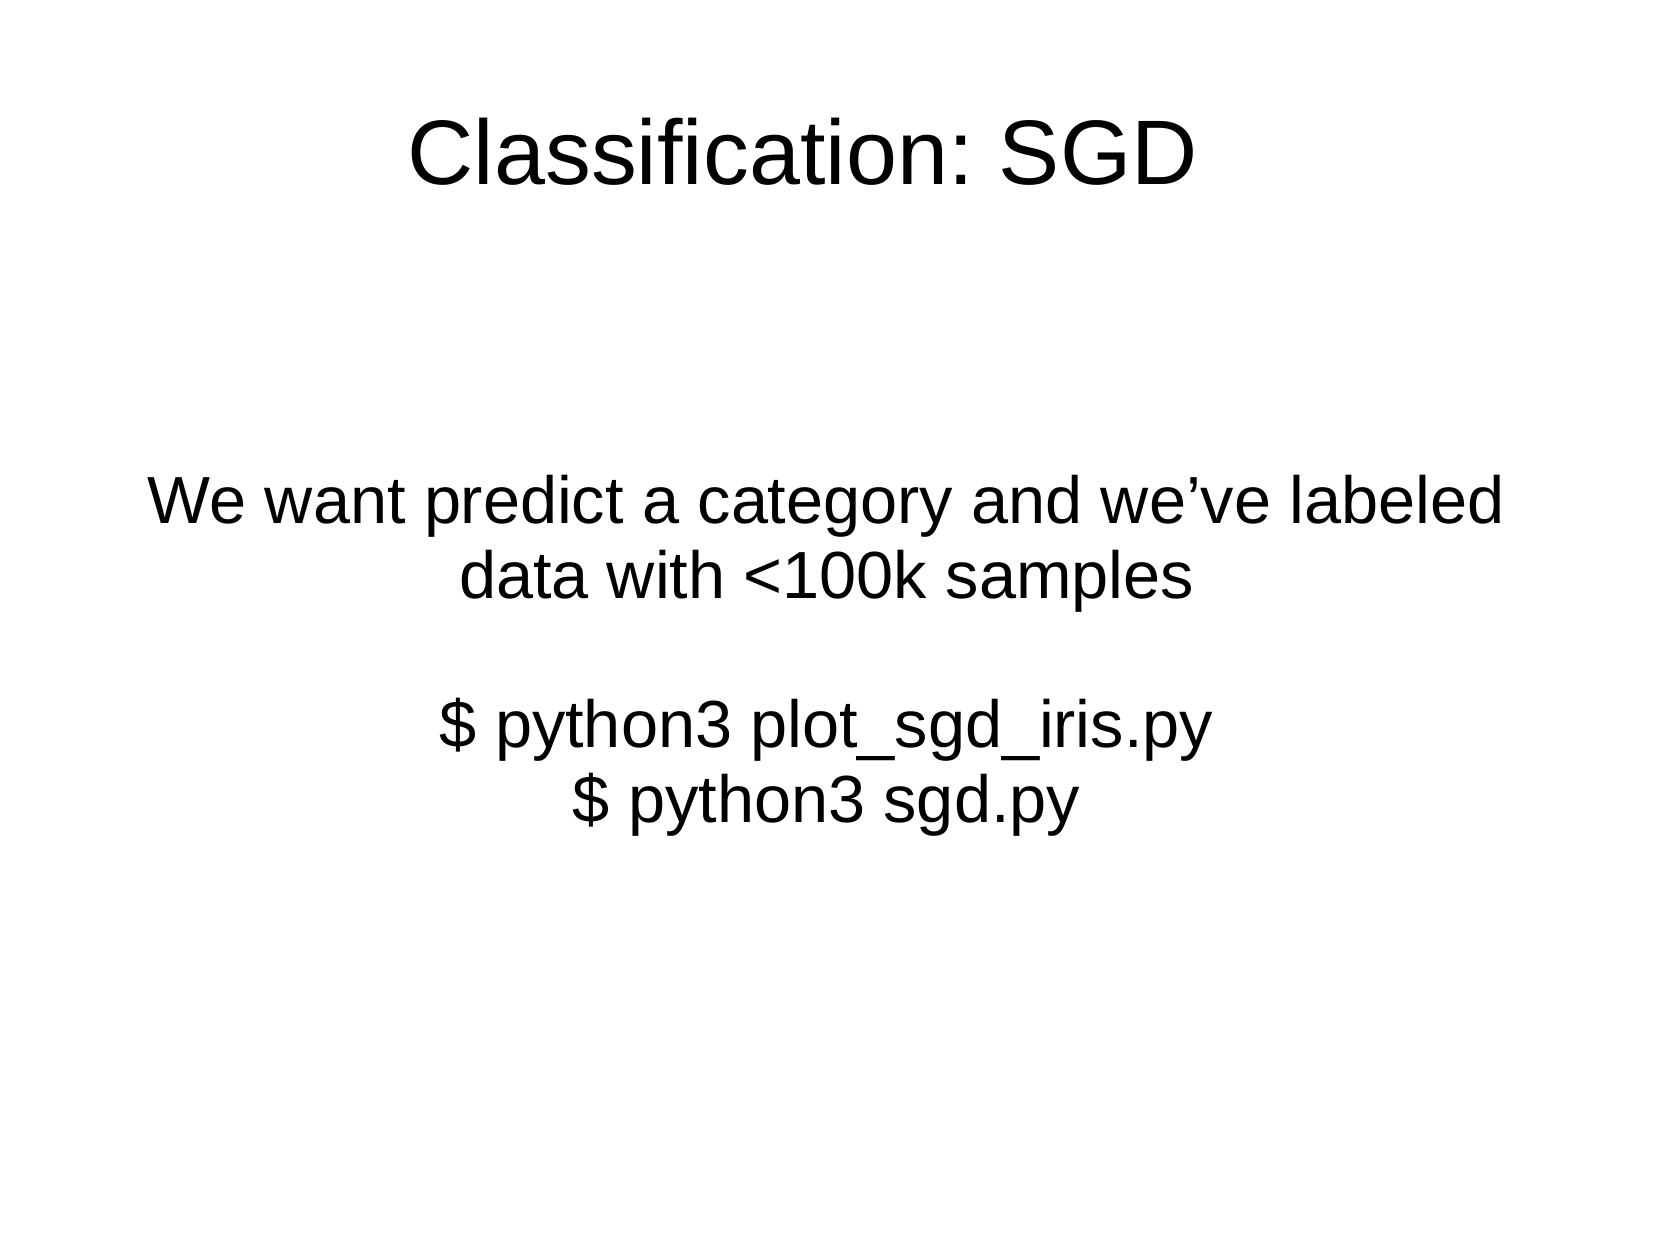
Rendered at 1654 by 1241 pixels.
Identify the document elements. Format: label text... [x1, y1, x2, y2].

title Classification: SGD [59, 49, 1548, 257]
subtitle We want predict a category and we’ve labeled data with <100k samples $ python3 plot_sgd_iris.py $ python3 sgd.py [82, 290, 1571, 1010]
